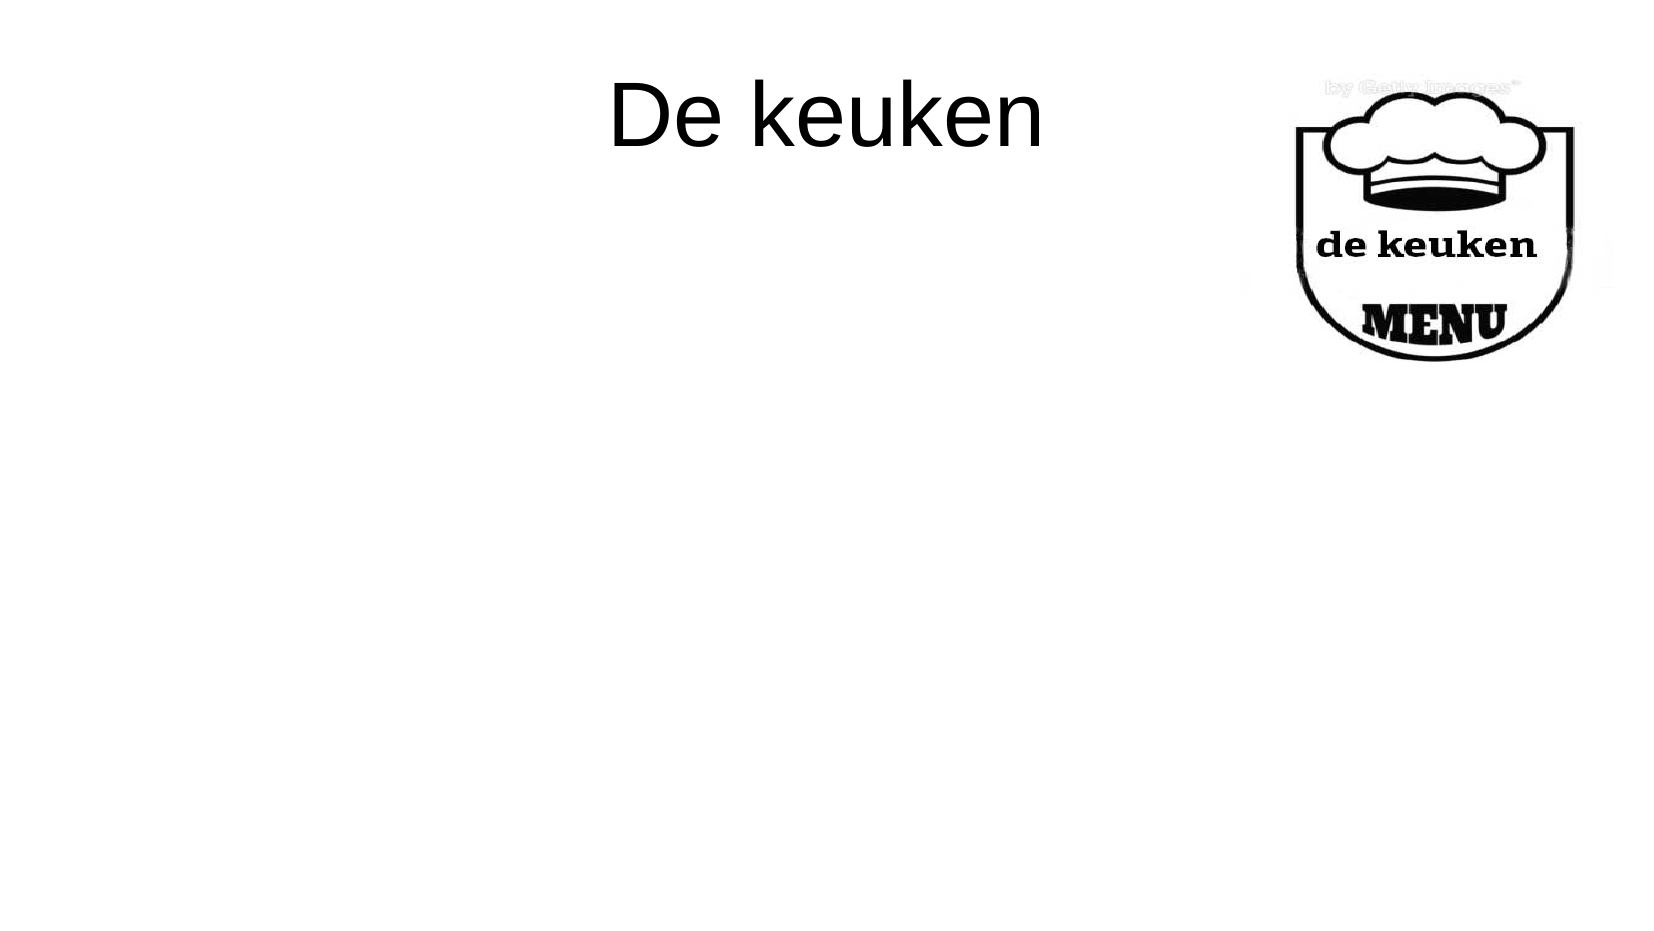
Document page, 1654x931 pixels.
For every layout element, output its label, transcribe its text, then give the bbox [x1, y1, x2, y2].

title De keuken [82, 37, 1571, 193]
picture [1241, 74, 1613, 413]
